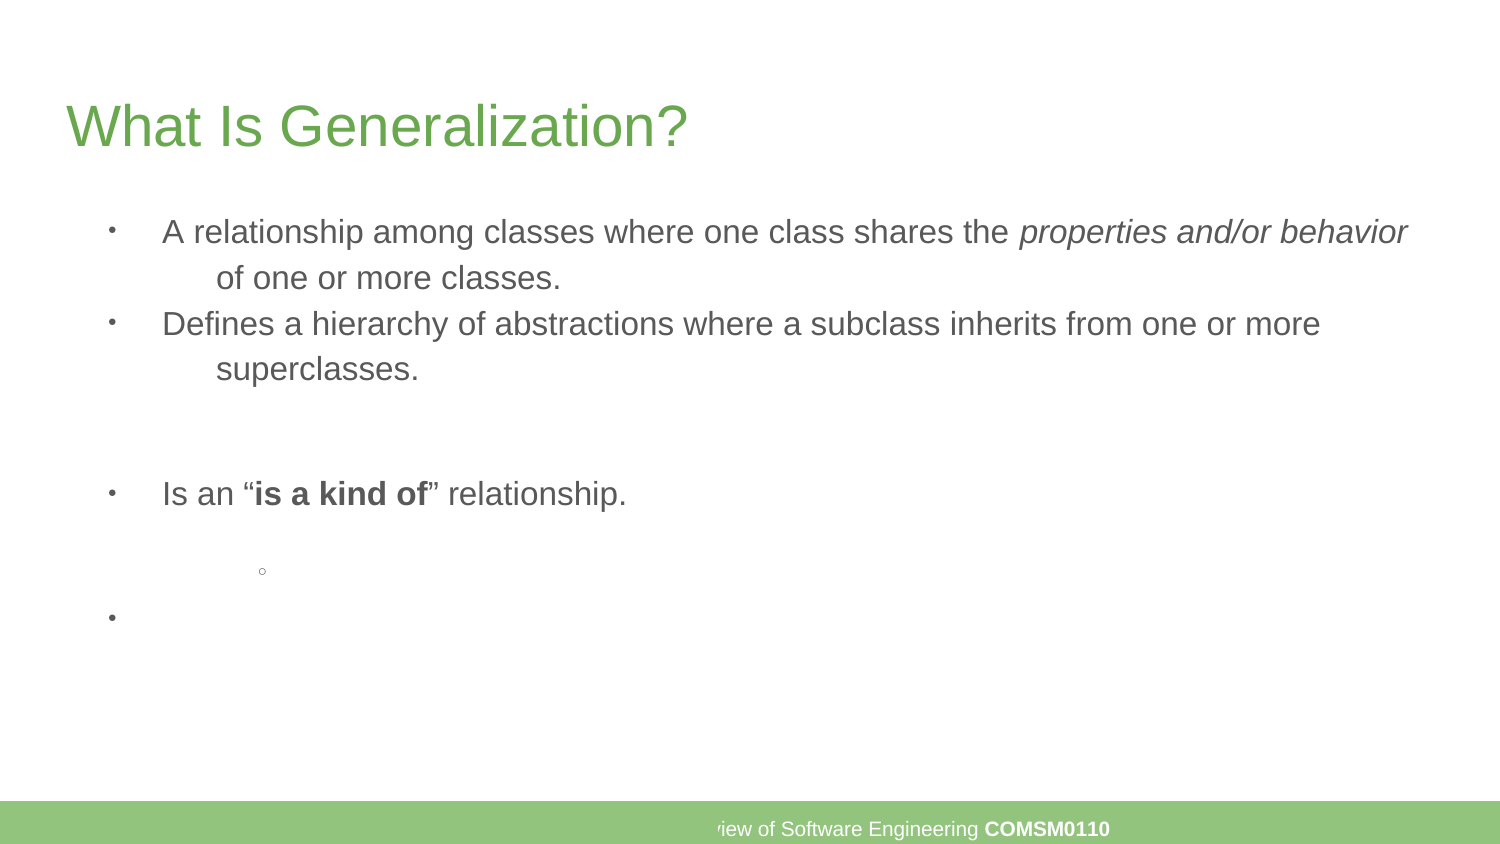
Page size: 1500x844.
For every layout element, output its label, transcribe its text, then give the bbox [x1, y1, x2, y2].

title What Is Generalization? [51, 72, 1449, 167]
list A relationship among classes where one class shares the properties and/or behavior of one or more classes. Defines a hierarchy of abstractions where a subclass inherits from one or more superclasses. Is an “is a kind of” relationship. [51, 189, 1449, 750]
